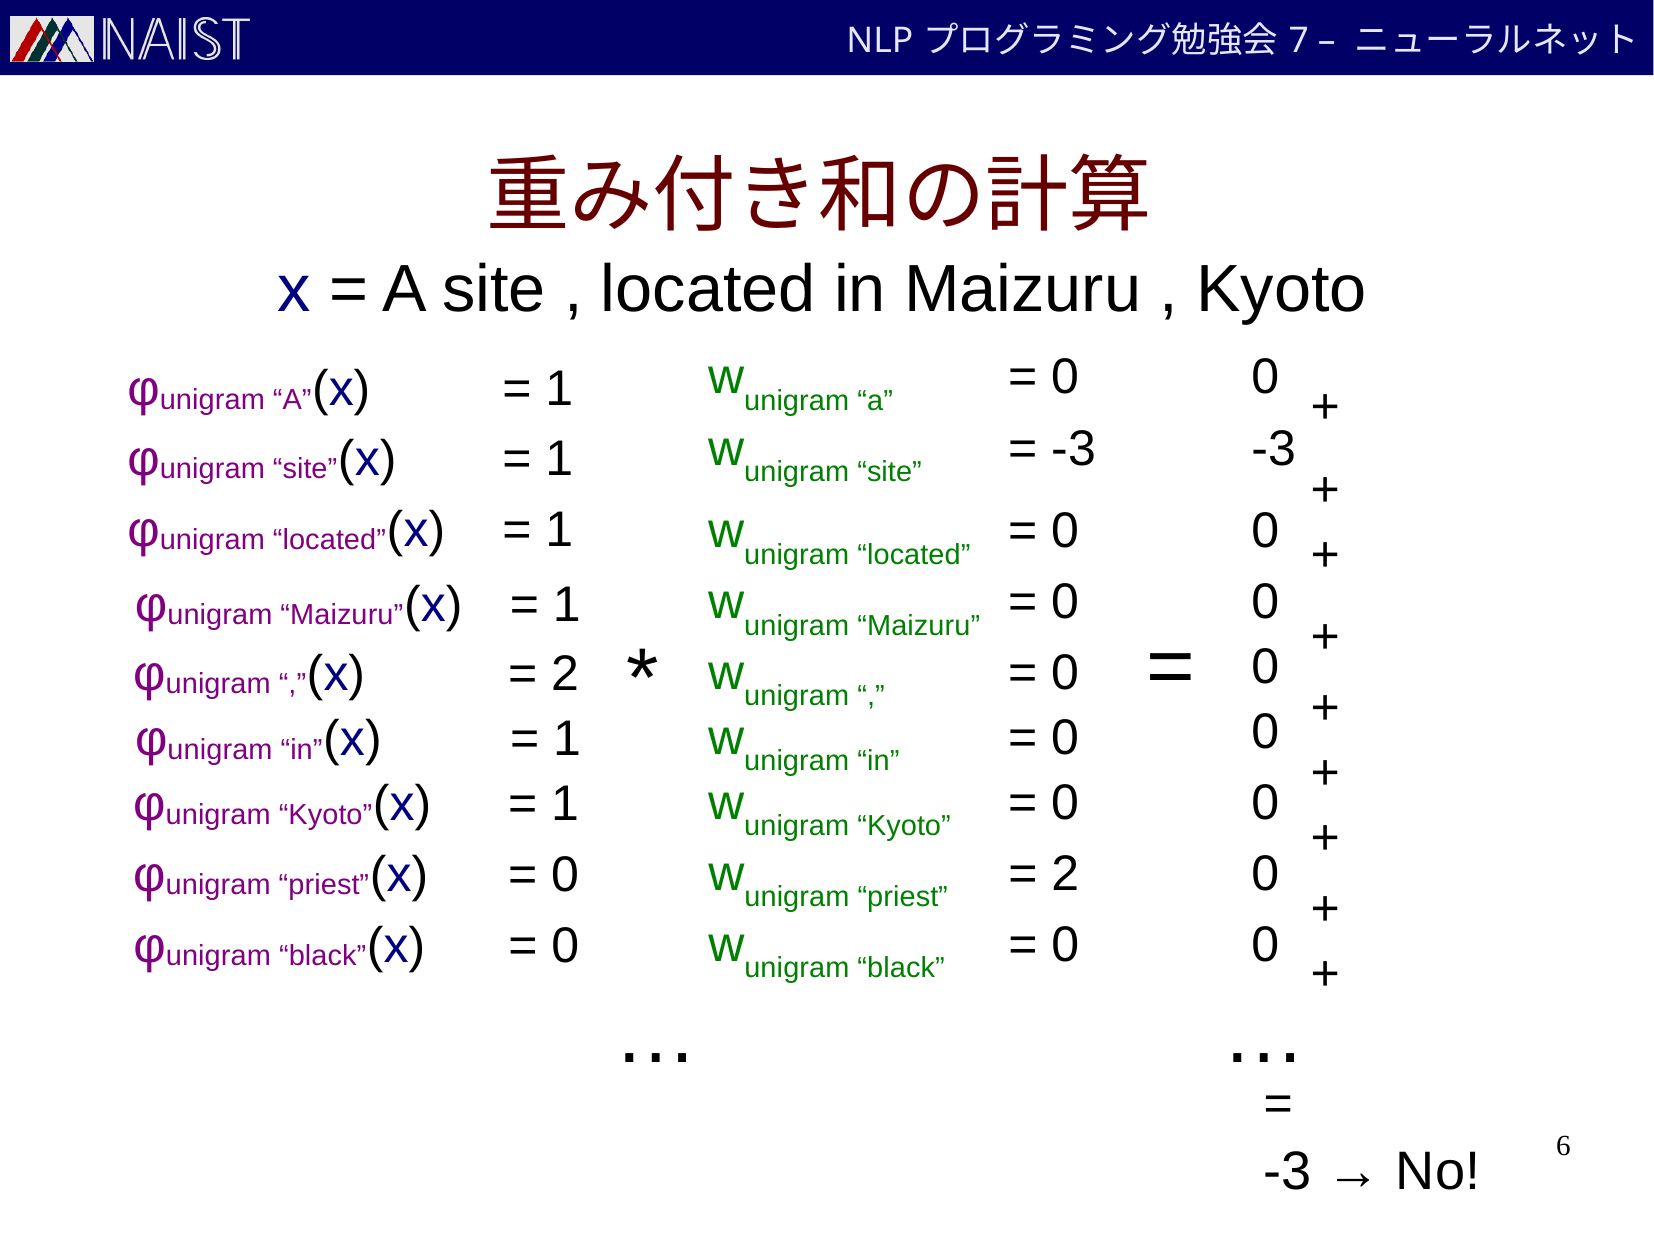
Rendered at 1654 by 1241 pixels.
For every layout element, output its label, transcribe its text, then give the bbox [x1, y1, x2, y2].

text_box 0 [1236, 495, 1295, 565]
picture [102, 17, 251, 60]
text_box -3 [1236, 412, 1311, 484]
text_box wunigram “black” = 0 [693, 908, 1095, 992]
text_box wunigram “site” = -3 [693, 412, 1111, 496]
picture [10, 16, 94, 62]
text_box = [1131, 611, 1210, 720]
text_box + [1295, 737, 1355, 802]
text_box + [1295, 802, 1355, 873]
text_box wunigram “,” = 0 [693, 636, 1095, 701]
text_box 0 [1236, 565, 1295, 630]
text_box * [611, 623, 674, 732]
text_box 0 [1236, 766, 1295, 837]
text_box wunigram “Maizuru” = 0 [693, 565, 1095, 636]
text_box φunigram “site”(x) = 1 [112, 422, 589, 493]
text_box wunigram “a” = 0 [693, 341, 1095, 412]
text_box φunigram “in”(x) = 1 [120, 703, 596, 791]
text_box 0 [1236, 341, 1295, 412]
text_box φunigram “Kyoto”(x) = 1 [118, 768, 595, 838]
title 重み付き和の計算 [75, 92, 1564, 285]
text_box + [1295, 873, 1355, 938]
text_box wunigram “priest” = 2 [693, 837, 1095, 908]
text_box φunigram “priest”(x) = 0 [118, 838, 595, 909]
text_box … [1207, 979, 1321, 1088]
text_box + [1295, 453, 1355, 518]
text_box wunigram “located” = 0 [693, 495, 1095, 565]
text_box 0 [1236, 908, 1295, 979]
text_box + [1295, 672, 1355, 737]
text_box 0 [1236, 695, 1295, 766]
text_box 0 [1236, 630, 1295, 695]
text_box φunigram “black”(x) = 0 [118, 909, 595, 998]
text_box φunigram “,”(x) = 2 [118, 637, 595, 726]
text_box wunigram “Kyoto” = 0 [693, 766, 1095, 837]
text_box -3 → No! [1248, 1133, 1496, 1209]
text_box 0 [1236, 837, 1295, 908]
text_box + [1295, 370, 1355, 443]
text_box + [1295, 938, 1355, 1010]
text_box + [1295, 601, 1355, 672]
text_box = [1248, 1068, 1308, 1133]
text_box φunigram “A”(x) = 1 [112, 353, 589, 422]
text_box … [599, 979, 713, 1088]
text_box φunigram “located”(x) = 1 [112, 493, 589, 581]
text_box φunigram “Maizuru”(x) = 1 [120, 568, 596, 657]
text_box x = A site , located in Maizuru , Kyoto [262, 244, 1386, 334]
text_box wunigram “in” = 0 [693, 701, 1095, 766]
text_box + [1295, 518, 1355, 590]
